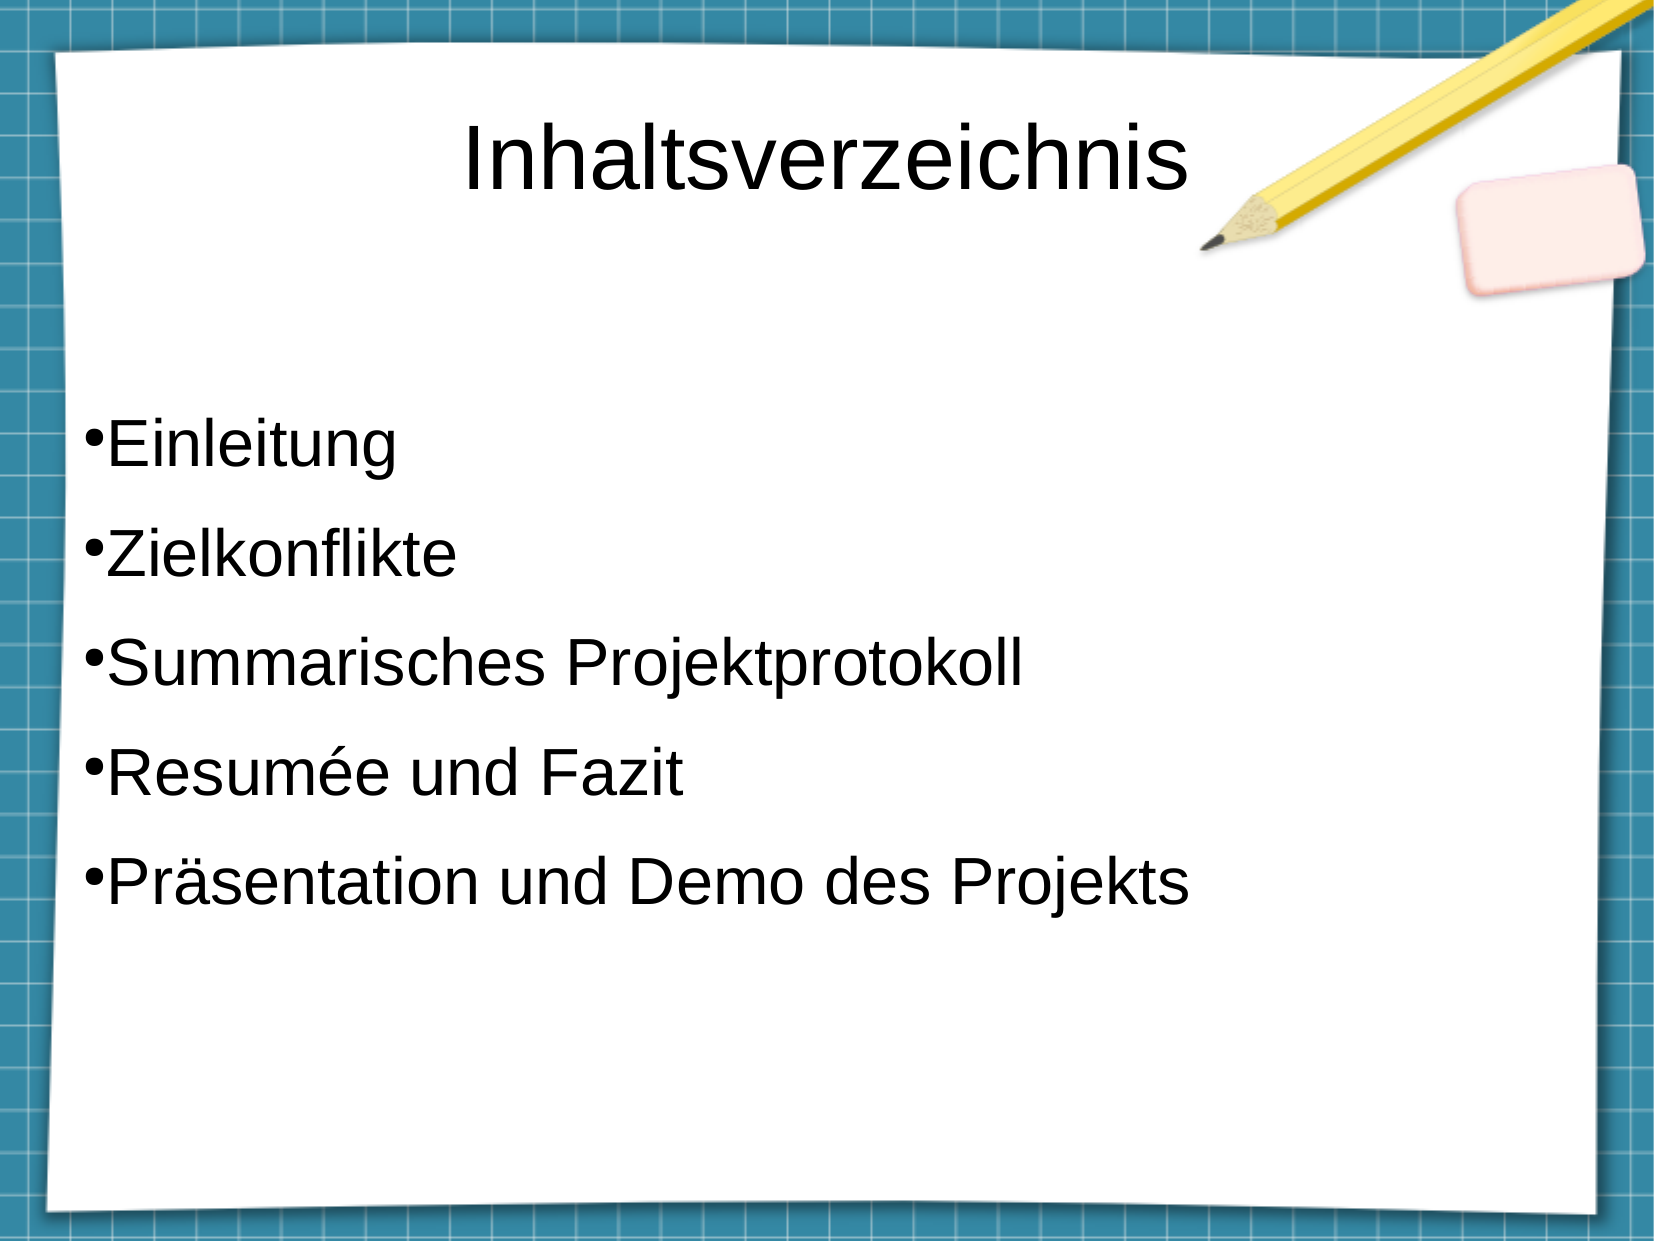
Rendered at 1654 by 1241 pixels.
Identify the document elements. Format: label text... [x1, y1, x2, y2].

list Einleitung Zielkonflikte Summarisches Projektprotokoll Resumée und Fazit Präsentation und Demo des Projekts [82, 290, 1571, 1010]
title Inhaltsverzeichnis [82, 49, 1571, 257]
